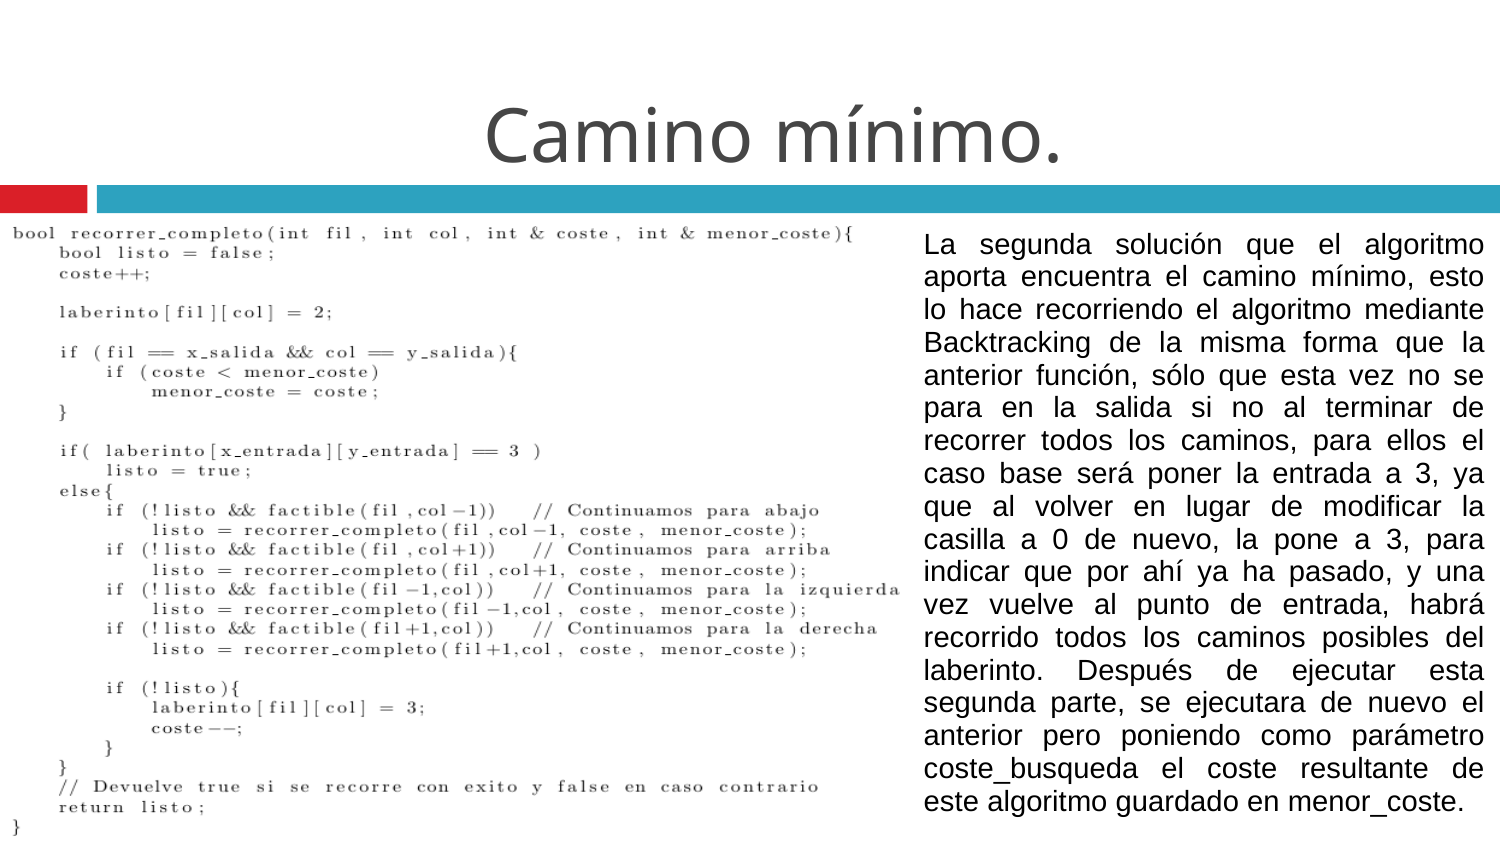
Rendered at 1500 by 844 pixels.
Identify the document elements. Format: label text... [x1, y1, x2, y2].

text_box Camino mínimo. [259, 74, 1288, 178]
text_box La segunda solución que el algoritmo aporta encuentra el camino mínimo, esto lo hace recorriendo el algoritmo mediante Backtracking de la misma forma que la anterior función, sólo que esta vez no se para en la salida si no al terminar de recorrer todos los caminos, para ellos el caso base será poner la entrada a 3, ya que al volver en lugar de modificar la casilla a 0 de nuevo, la pone a 3, para indicar que por ahí ya ha pasado, y una vez vuelve al punto de entrada, habrá recorrido todos los caminos posibles del laberinto. Después de ejecutar esta segunda parte, se ejecutara de nuevo el anterior pero poniendo como parámetro coste_busqueda el coste resultante de este algoritmo guardado en menor_coste. [908, 220, 1500, 826]
picture [11, 224, 901, 842]
